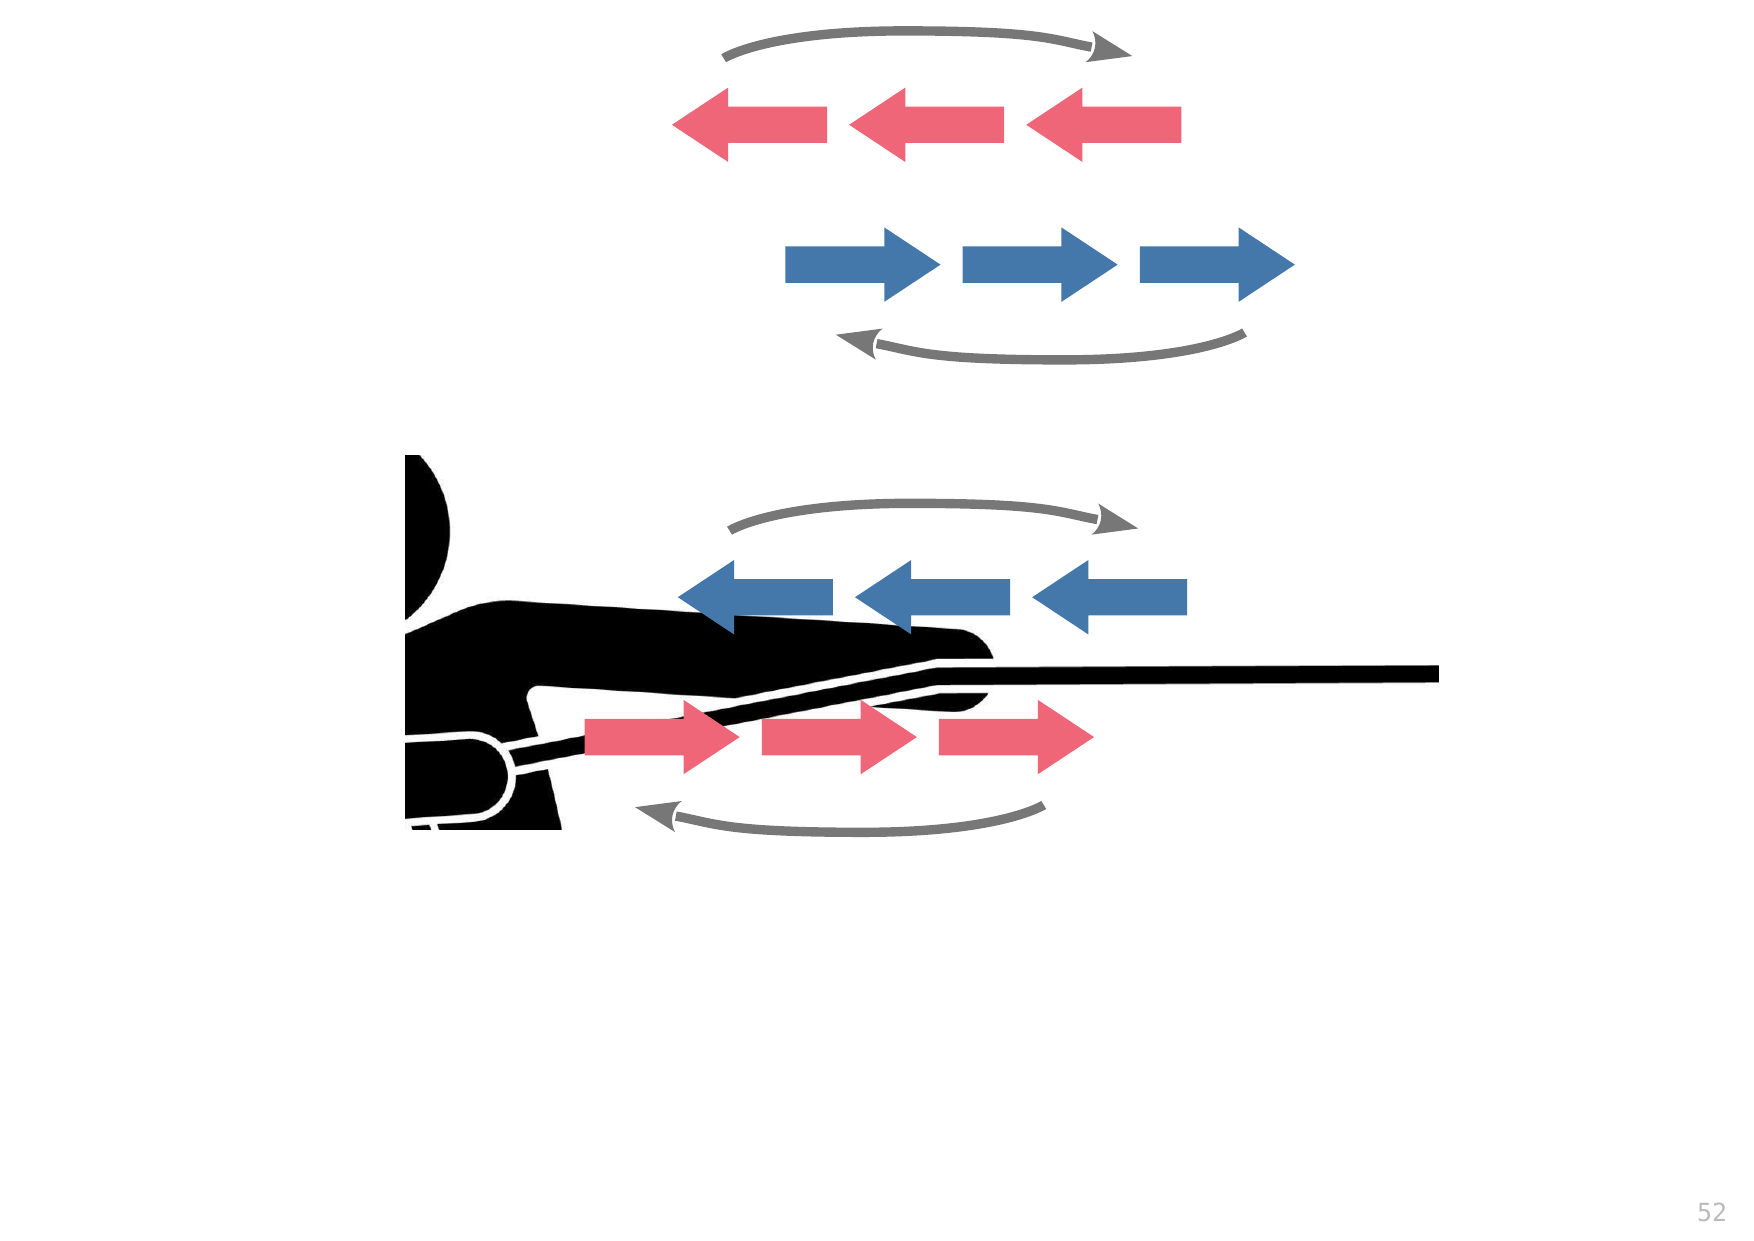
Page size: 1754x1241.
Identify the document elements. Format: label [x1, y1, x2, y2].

text_box [677, 560, 833, 635]
text_box [671, 87, 828, 162]
text_box [855, 560, 1011, 635]
text_box [1032, 560, 1188, 635]
text_box [761, 699, 917, 775]
text_box [962, 227, 1118, 302]
text_box [1026, 87, 1182, 162]
text_box [938, 699, 1095, 775]
picture [405, 455, 1439, 830]
text_box [785, 227, 941, 302]
text_box [584, 699, 740, 775]
text_box [849, 87, 1005, 162]
text_box [1139, 227, 1295, 302]
